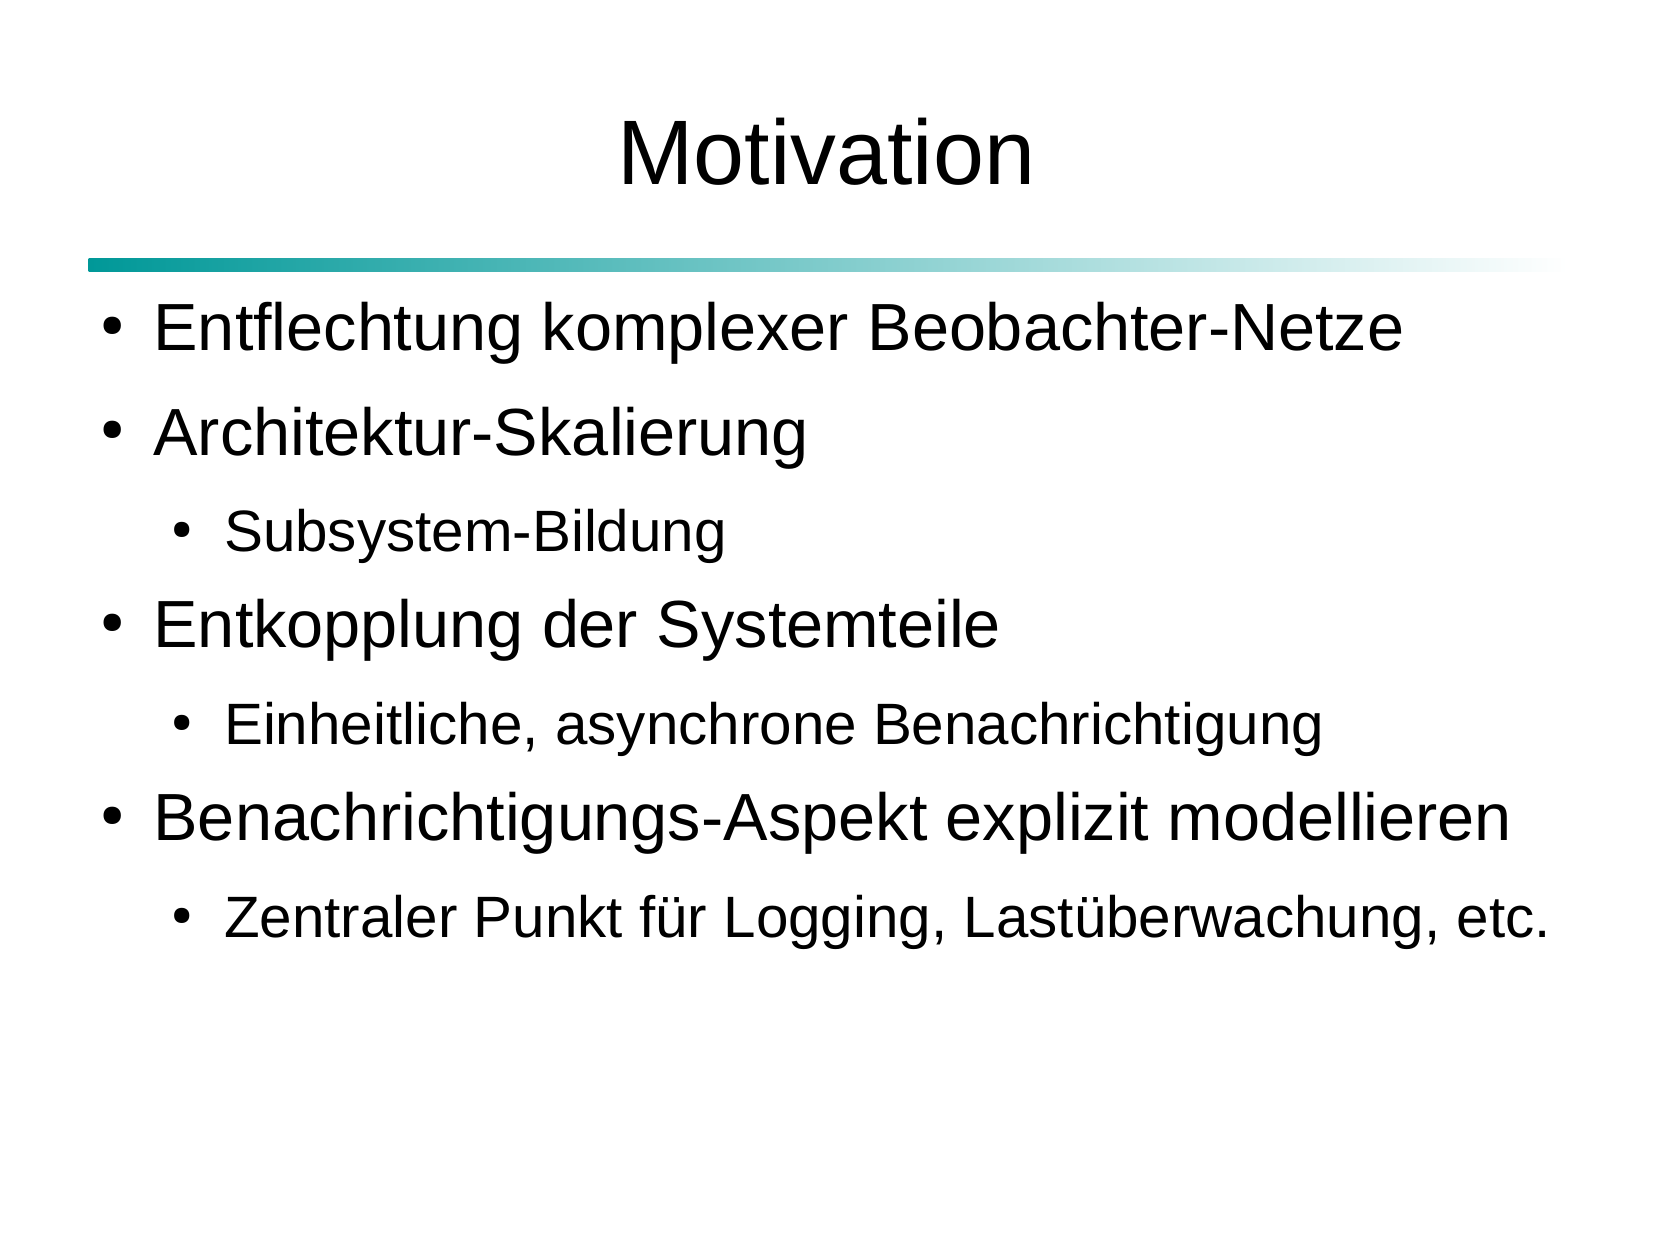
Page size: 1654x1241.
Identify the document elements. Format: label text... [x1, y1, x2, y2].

list Entflechtung komplexer Beobachter-Netze Architektur-Skalierung Subsystem-Bildung Entkopplung der Systemteile Einheitliche, asynchrone Benachrichtigung Benachrichtigungs-Aspekt explizit modellieren Zentraler Punkt für Logging, Lastüberwachung, etc. [82, 290, 1571, 1109]
title Motivation [82, 49, 1571, 257]
